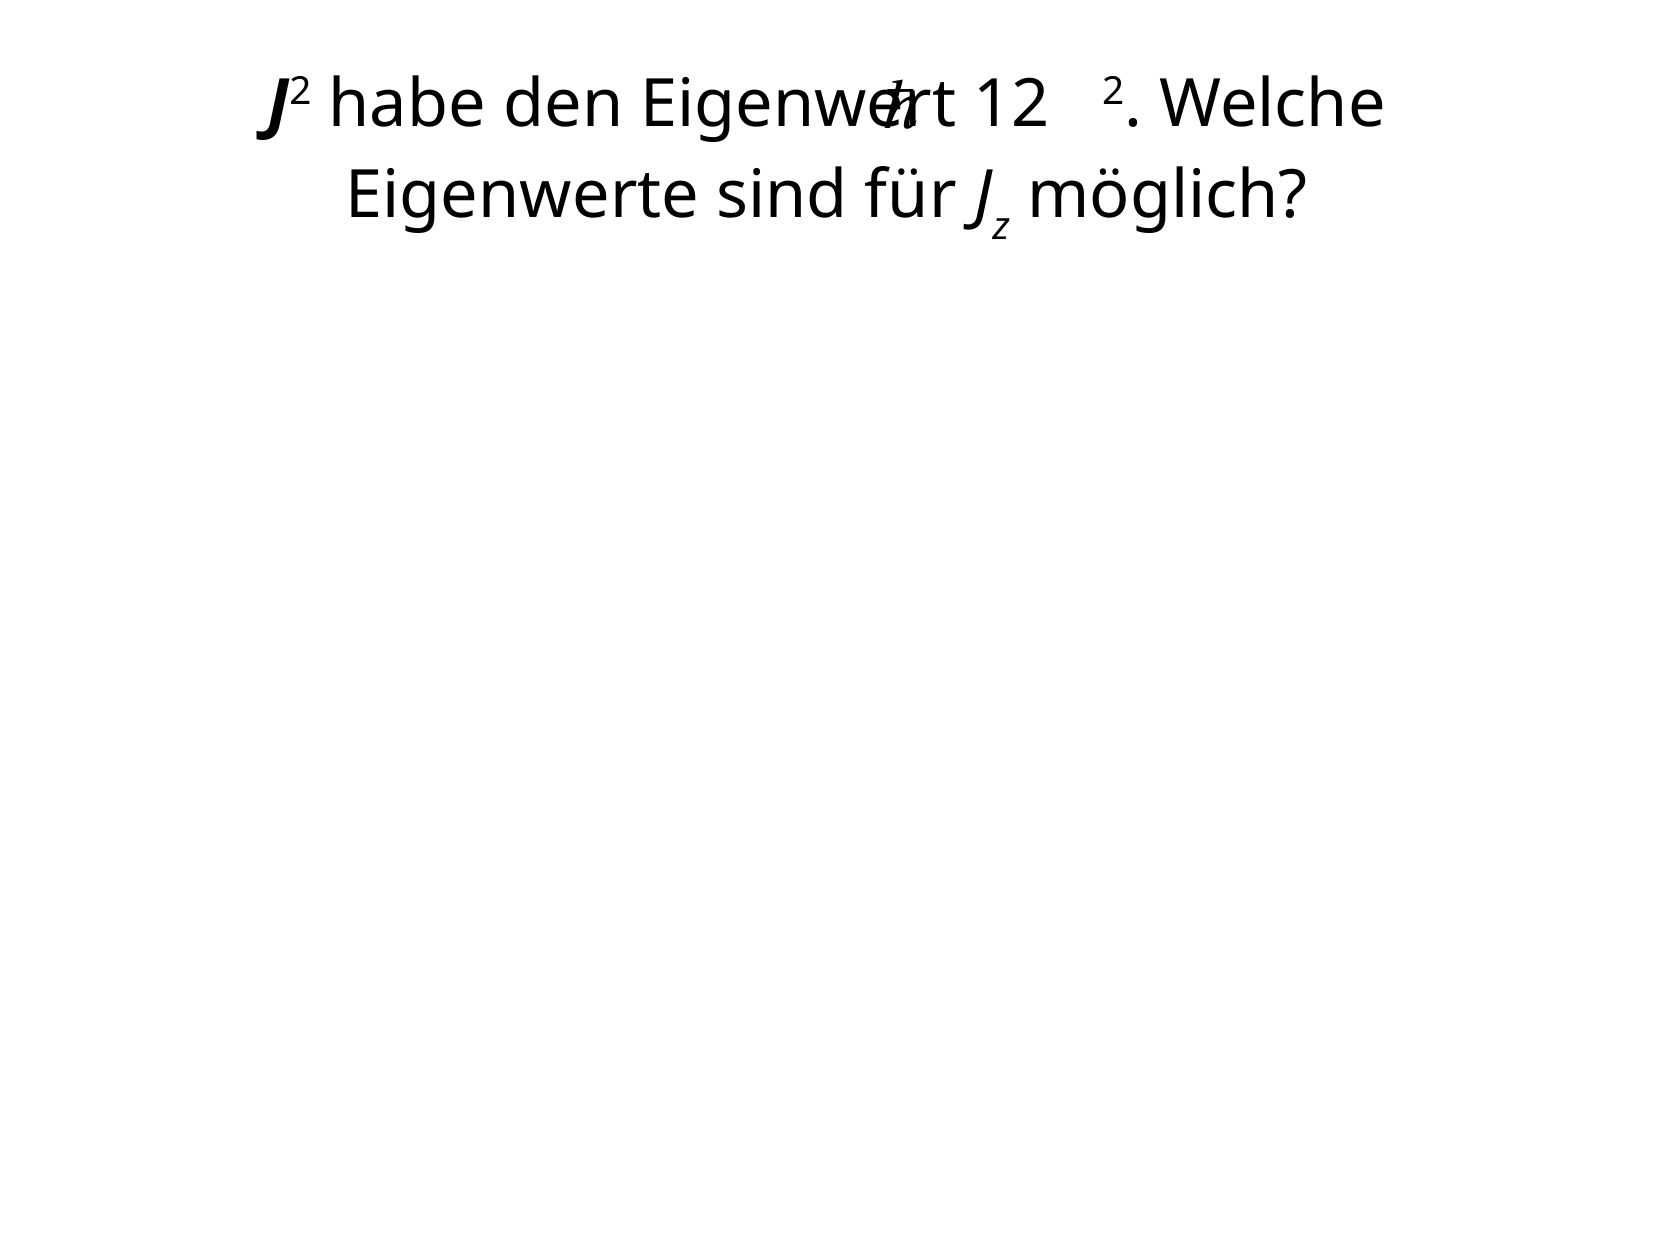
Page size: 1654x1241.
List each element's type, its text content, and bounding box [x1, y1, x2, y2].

title J2 habe den Eigenwert 12 2. Welche Eigenwerte sind für Jz möglich? [82, 49, 1571, 257]
chart [872, 71, 928, 143]
